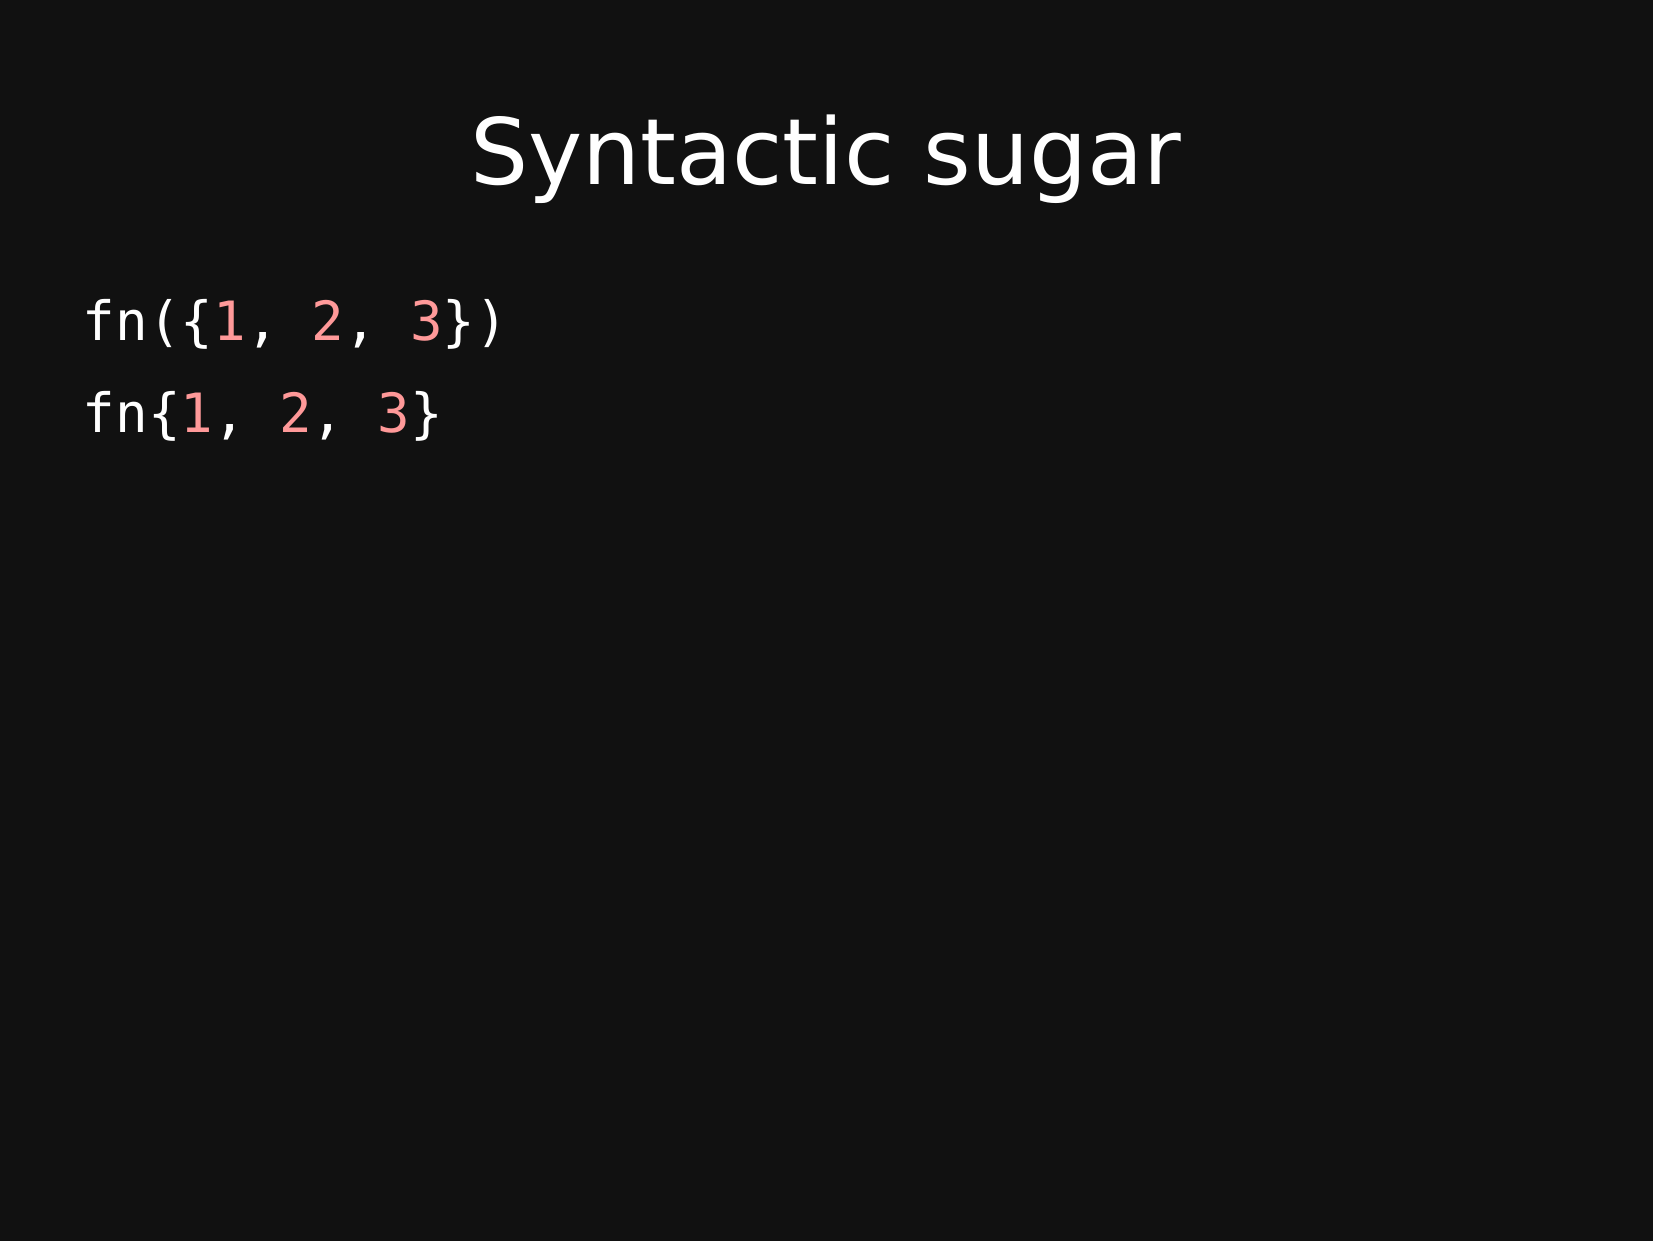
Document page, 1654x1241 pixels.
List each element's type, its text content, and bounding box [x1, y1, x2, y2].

title Syntactic sugar [82, 49, 1571, 257]
list fn({1, 2, 3}) fn{1, 2, 3} [82, 290, 1571, 1010]
